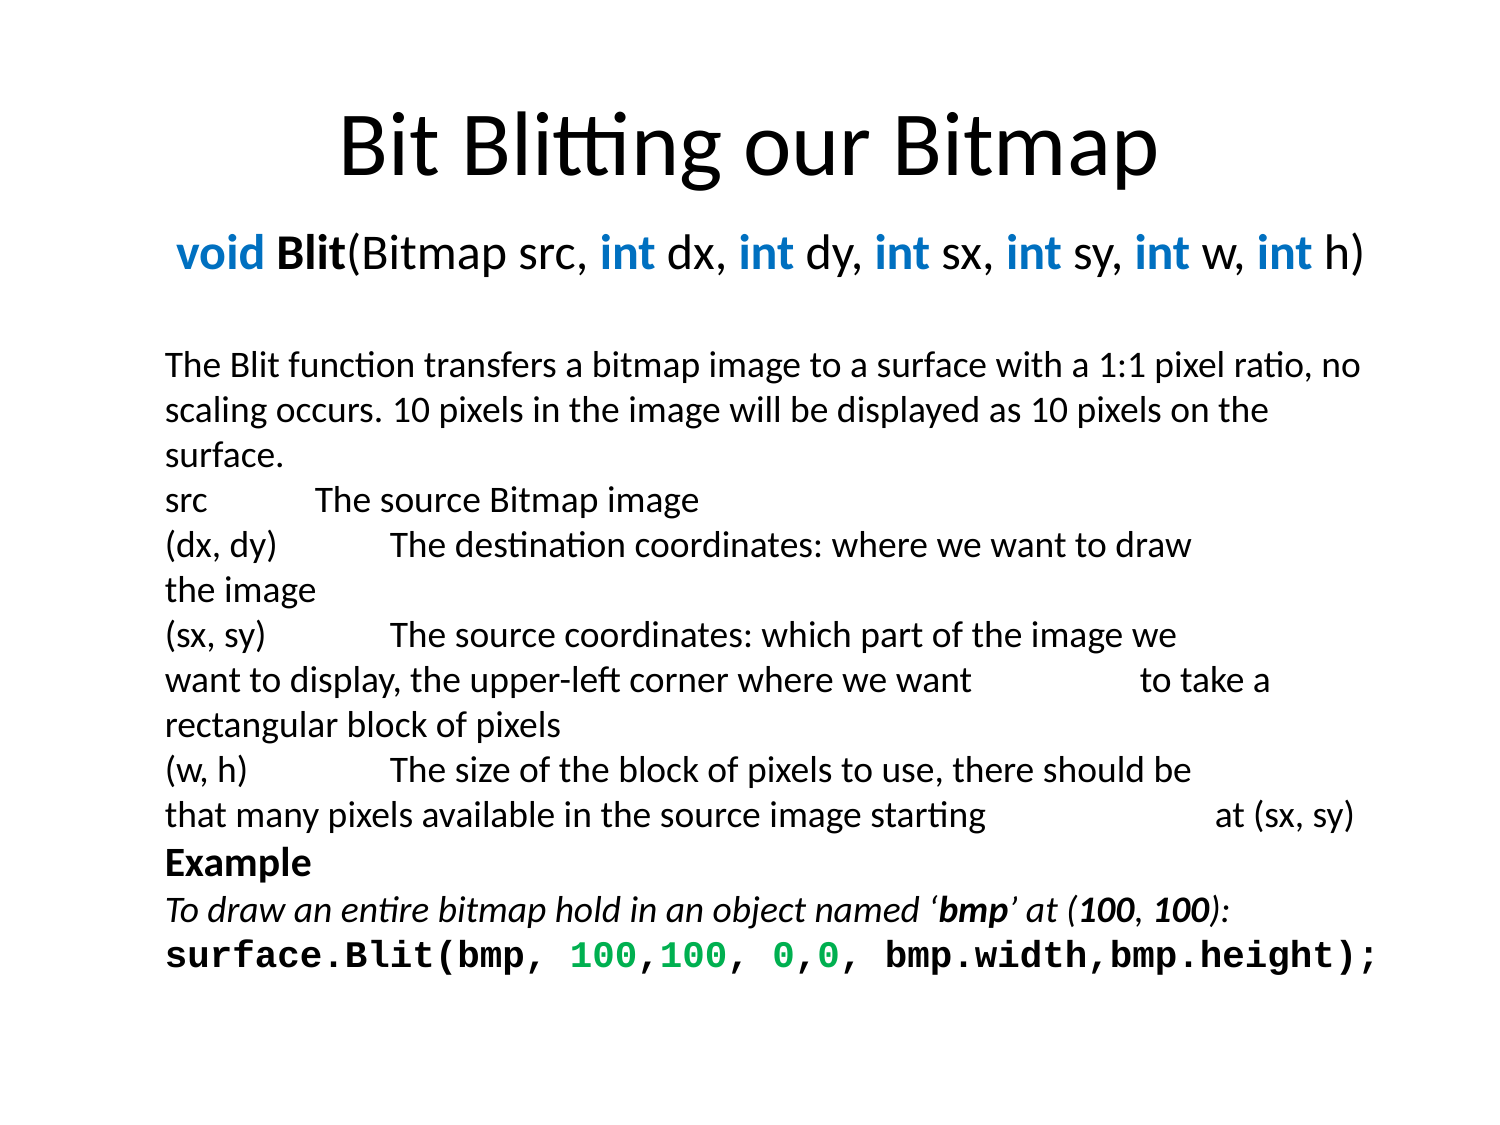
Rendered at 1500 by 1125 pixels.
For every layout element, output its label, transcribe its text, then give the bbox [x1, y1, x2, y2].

title Bit Blitting our Bitmap [75, 45, 1425, 233]
text_box void Blit(Bitmap src, int dx, int dy, int sx, int sy, int w, int h) The Blit function transfers a bitmap image to a surface with a 1:1 pixel ratio, no scaling occurs. 10 pixels in the image will be displayed as 10 pixels on the surface. src The source Bitmap image (dx, dy) The destination coordinates: where we want to draw the image (sx, sy) The source coordinates: which part of the image we want to display, the upper-left corner where we want to take a rectangular block of pixels (w, h) The size of the block of pixels to use, there should be that many pixels available in the source image starting at (sx, sy) Example To draw an entire bitmap hold in an object named ‘bmp’ at (100, 100): surface.Blit(bmp, 100,100, 0,0, bmp.width,bmp.height); [150, 212, 1400, 1033]
